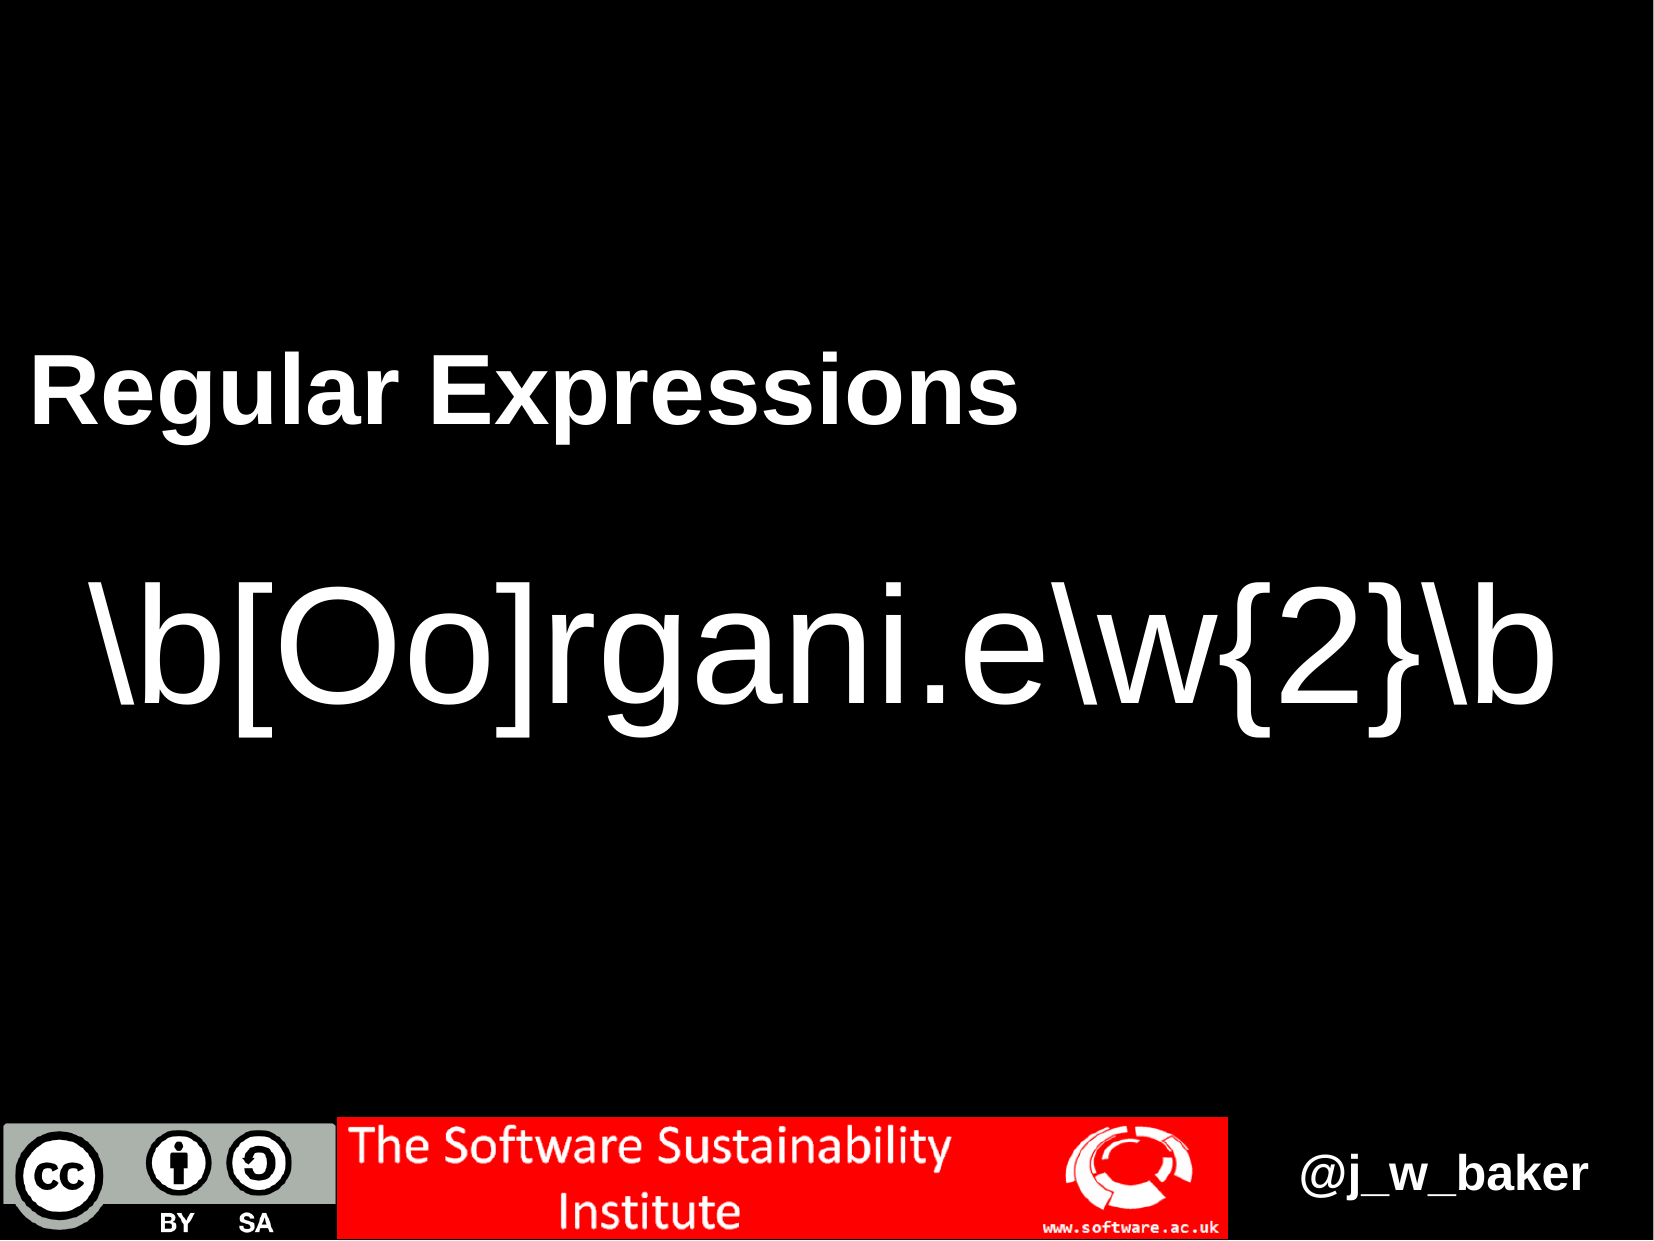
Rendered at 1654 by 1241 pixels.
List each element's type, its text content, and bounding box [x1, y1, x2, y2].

text_box Regular Expressions \b[Oo]rgani.e\w{2}\b [28, 333, 1623, 740]
picture [0, 1117, 1228, 1239]
text_box @j_w_baker [1266, 1085, 1622, 1241]
